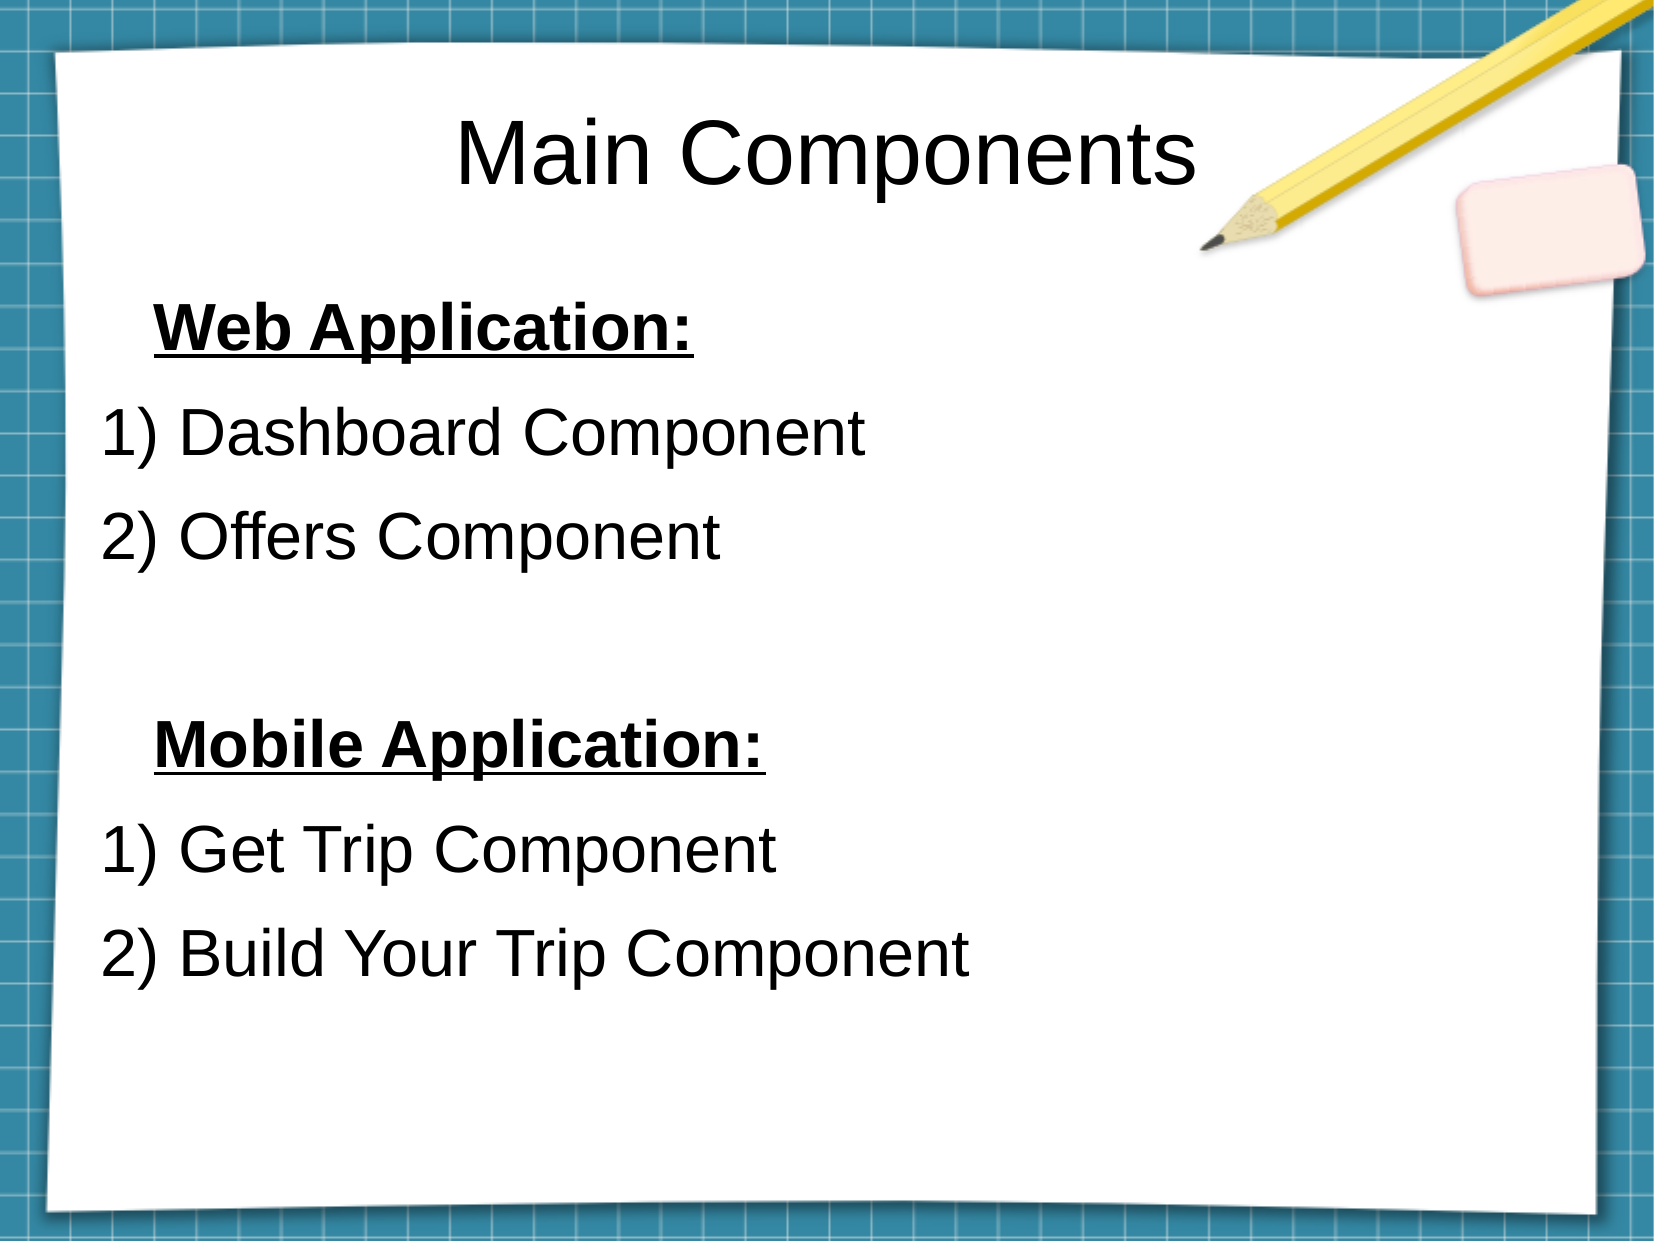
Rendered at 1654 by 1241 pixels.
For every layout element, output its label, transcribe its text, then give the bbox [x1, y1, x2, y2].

list Web Application: Dashboard Component Offers Component Mobile Application: Get Trip Component Build Your Trip Component [82, 290, 1571, 1010]
picture [0, 0, 1654, 1241]
title Main Components [82, 49, 1571, 257]
